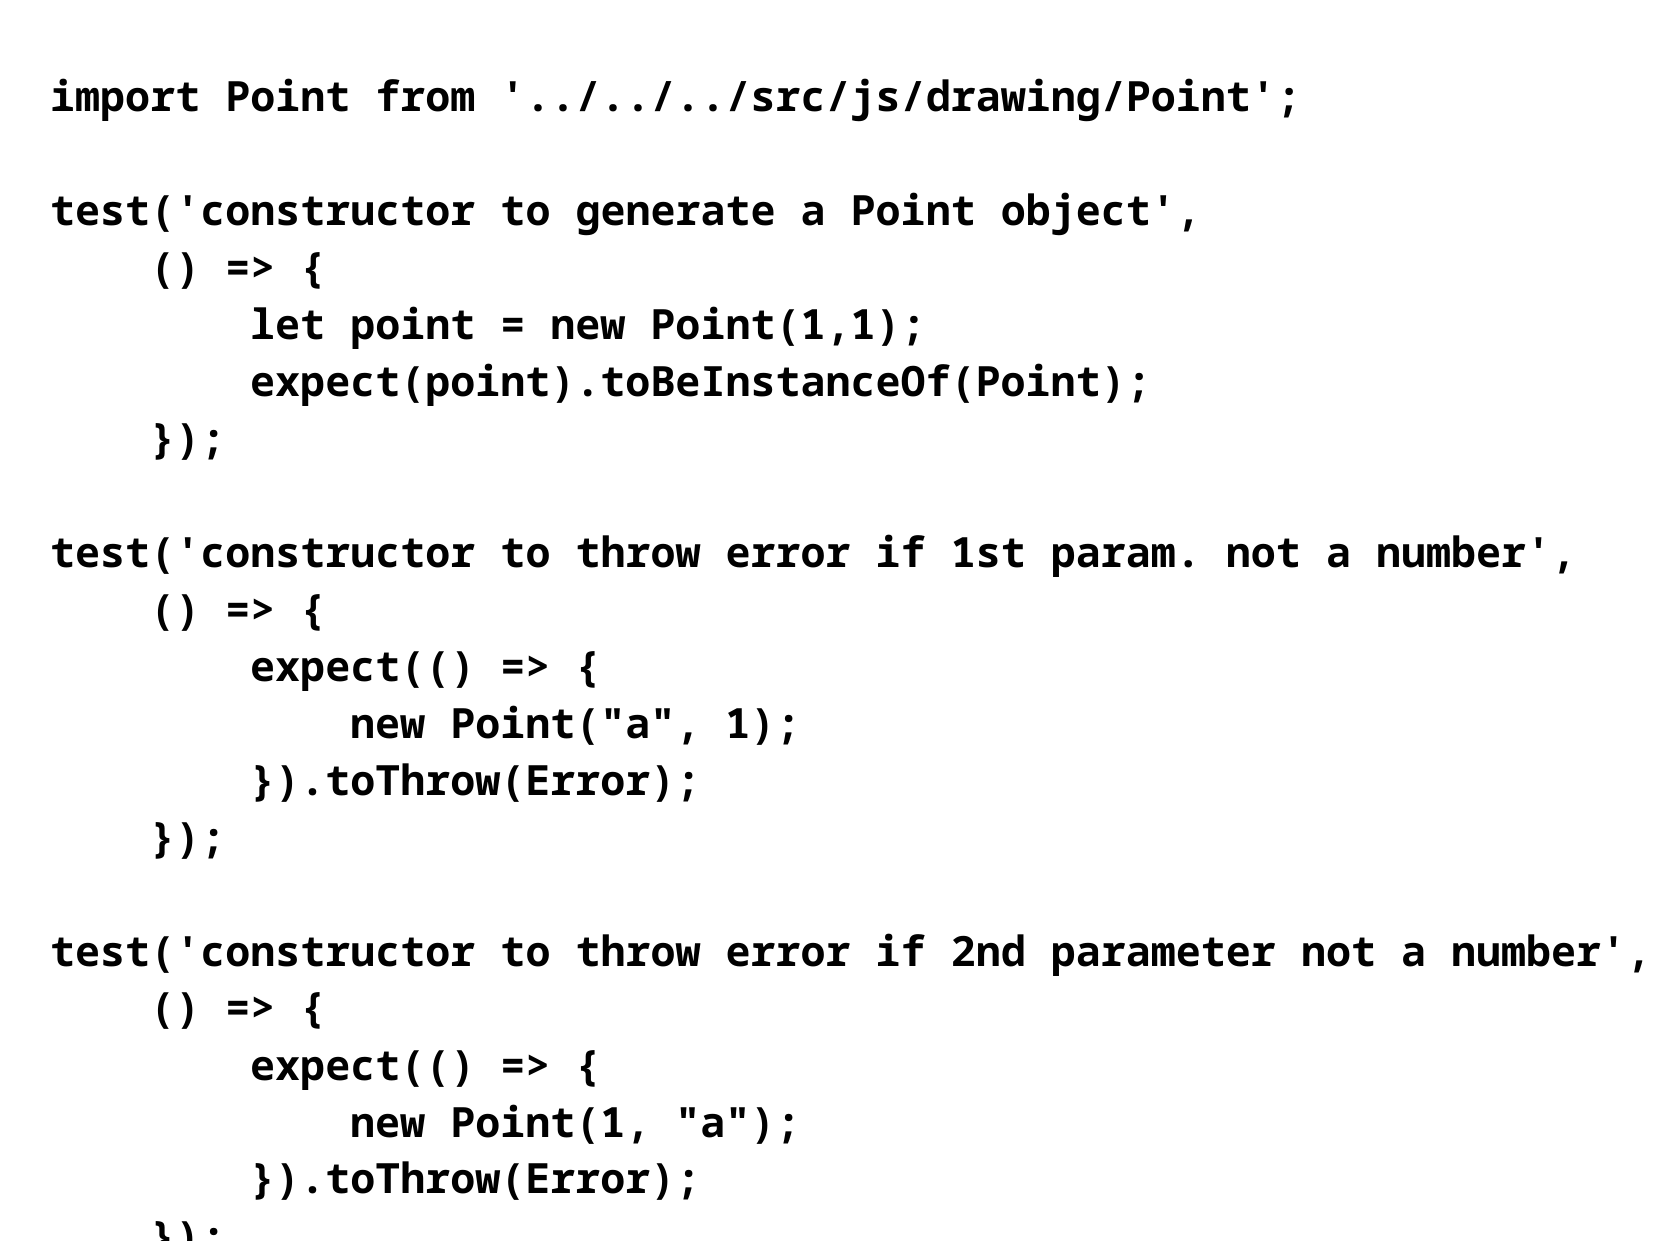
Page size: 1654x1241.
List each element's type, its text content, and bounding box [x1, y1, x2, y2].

text_box import Point from '../../../src/js/drawing/Point'; test('constructor to generate a Point object', () => { let point = new Point(1,1); expect(point).toBeInstanceOf(Point); }); test('constructor to throw error if 1st param. not a number', () => { expect(() => { new Point("a", 1); }).toThrow(Error); }); test('constructor to throw error if 2nd parameter not a number', () => { expect(() => { new Point(1, "a"); }).toThrow(Error); }); [35, 59, 1654, 1241]
